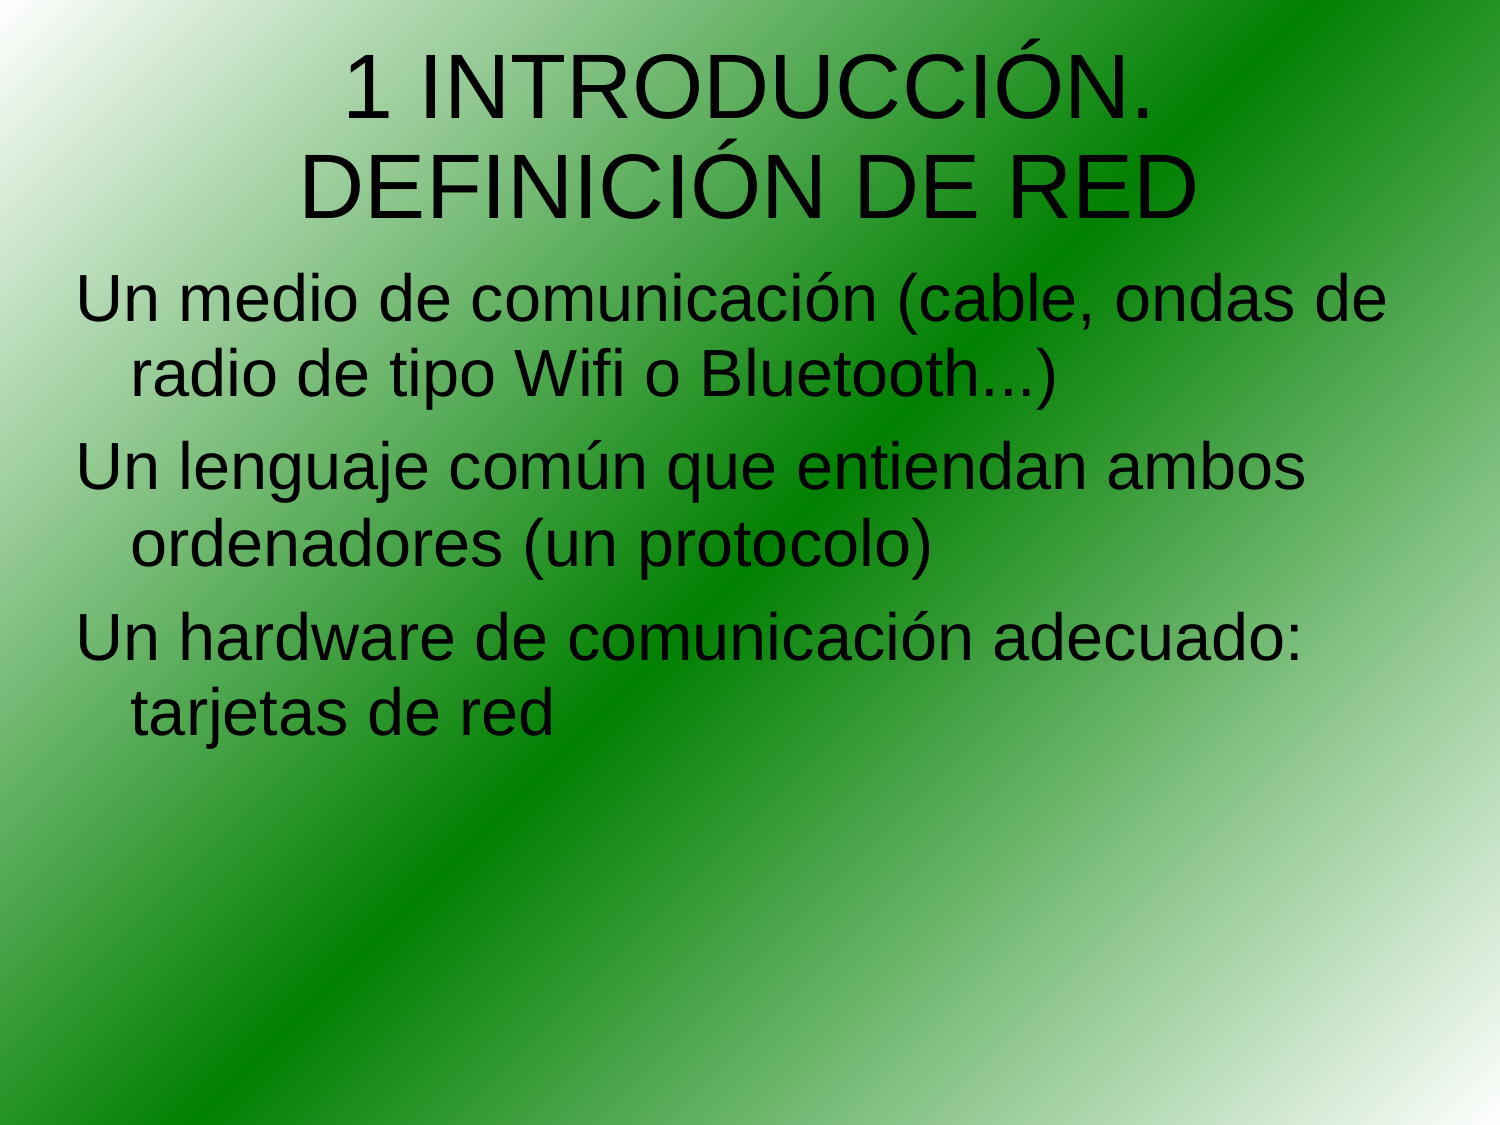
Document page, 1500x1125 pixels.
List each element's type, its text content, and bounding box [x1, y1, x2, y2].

list Un medio de comunicación (cable, ondas de radio de tipo Wifi o Bluetooth...)‏ Un lenguaje común que entiendan ambos ordenadores (un protocolo)‏ Un hardware de comunicación adecuado: tarjetas de red [75, 262, 1425, 991]
title 1 INTRODUCCIÓN. DEFINICIÓN DE RED [75, 25, 1425, 252]
